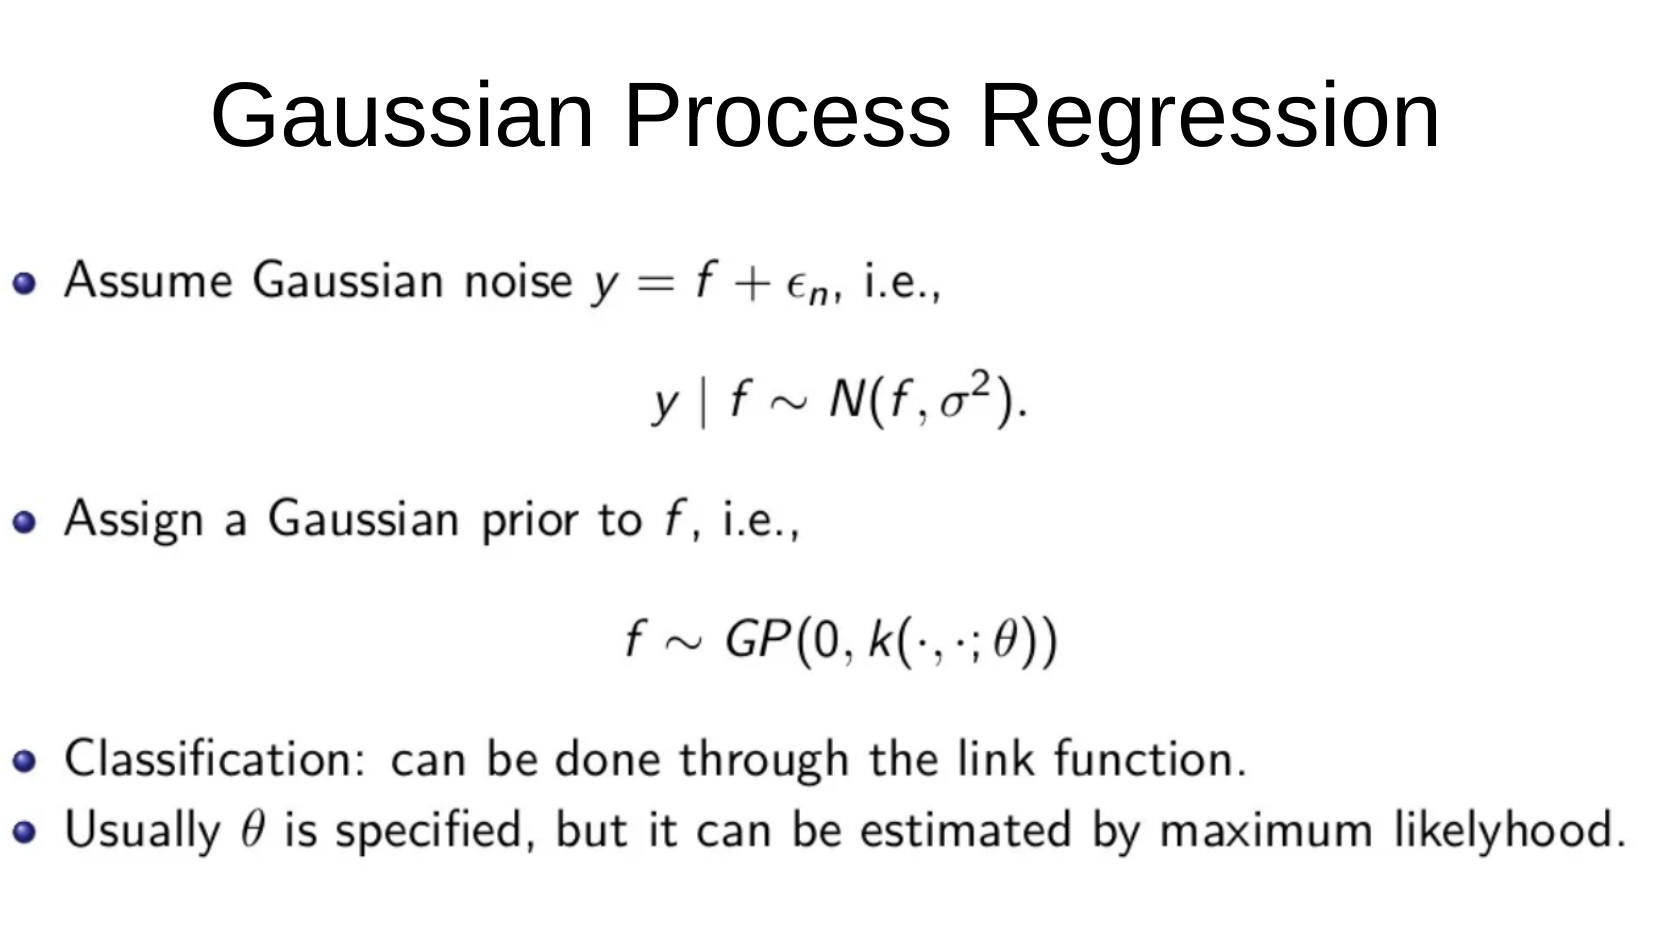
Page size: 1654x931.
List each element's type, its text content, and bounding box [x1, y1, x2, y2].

title Gaussian Process Regression [82, 37, 1571, 193]
picture [0, 224, 1654, 888]
